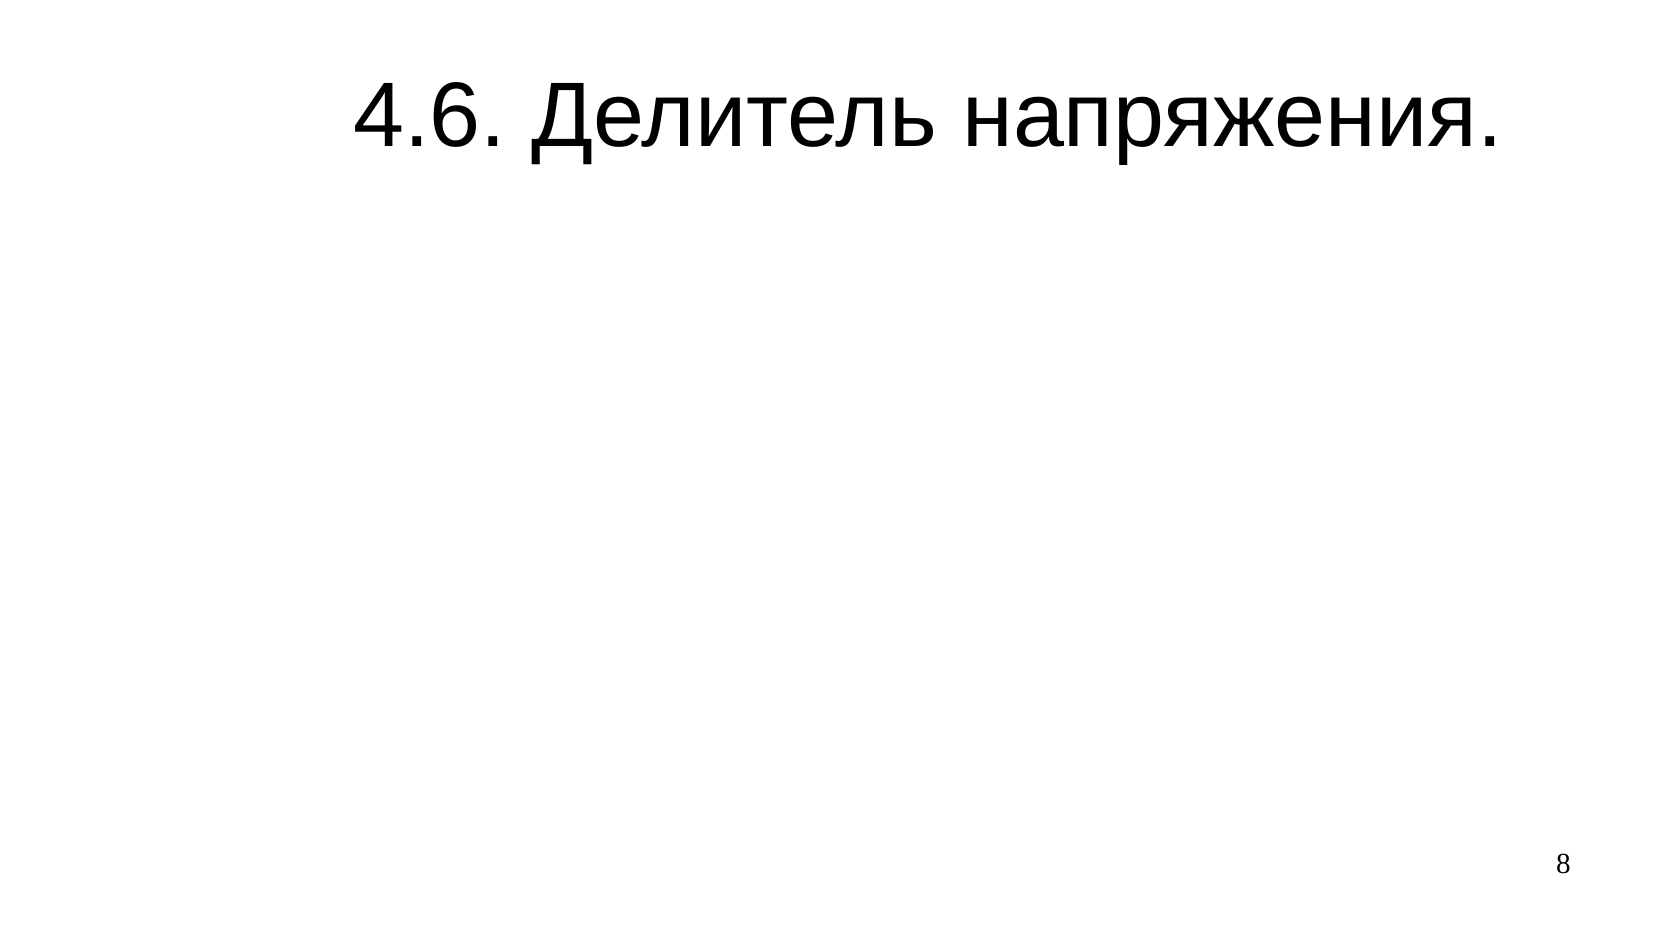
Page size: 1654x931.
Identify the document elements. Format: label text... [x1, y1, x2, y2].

title 4.6. Делитель напряжения. [82, 37, 1571, 193]
